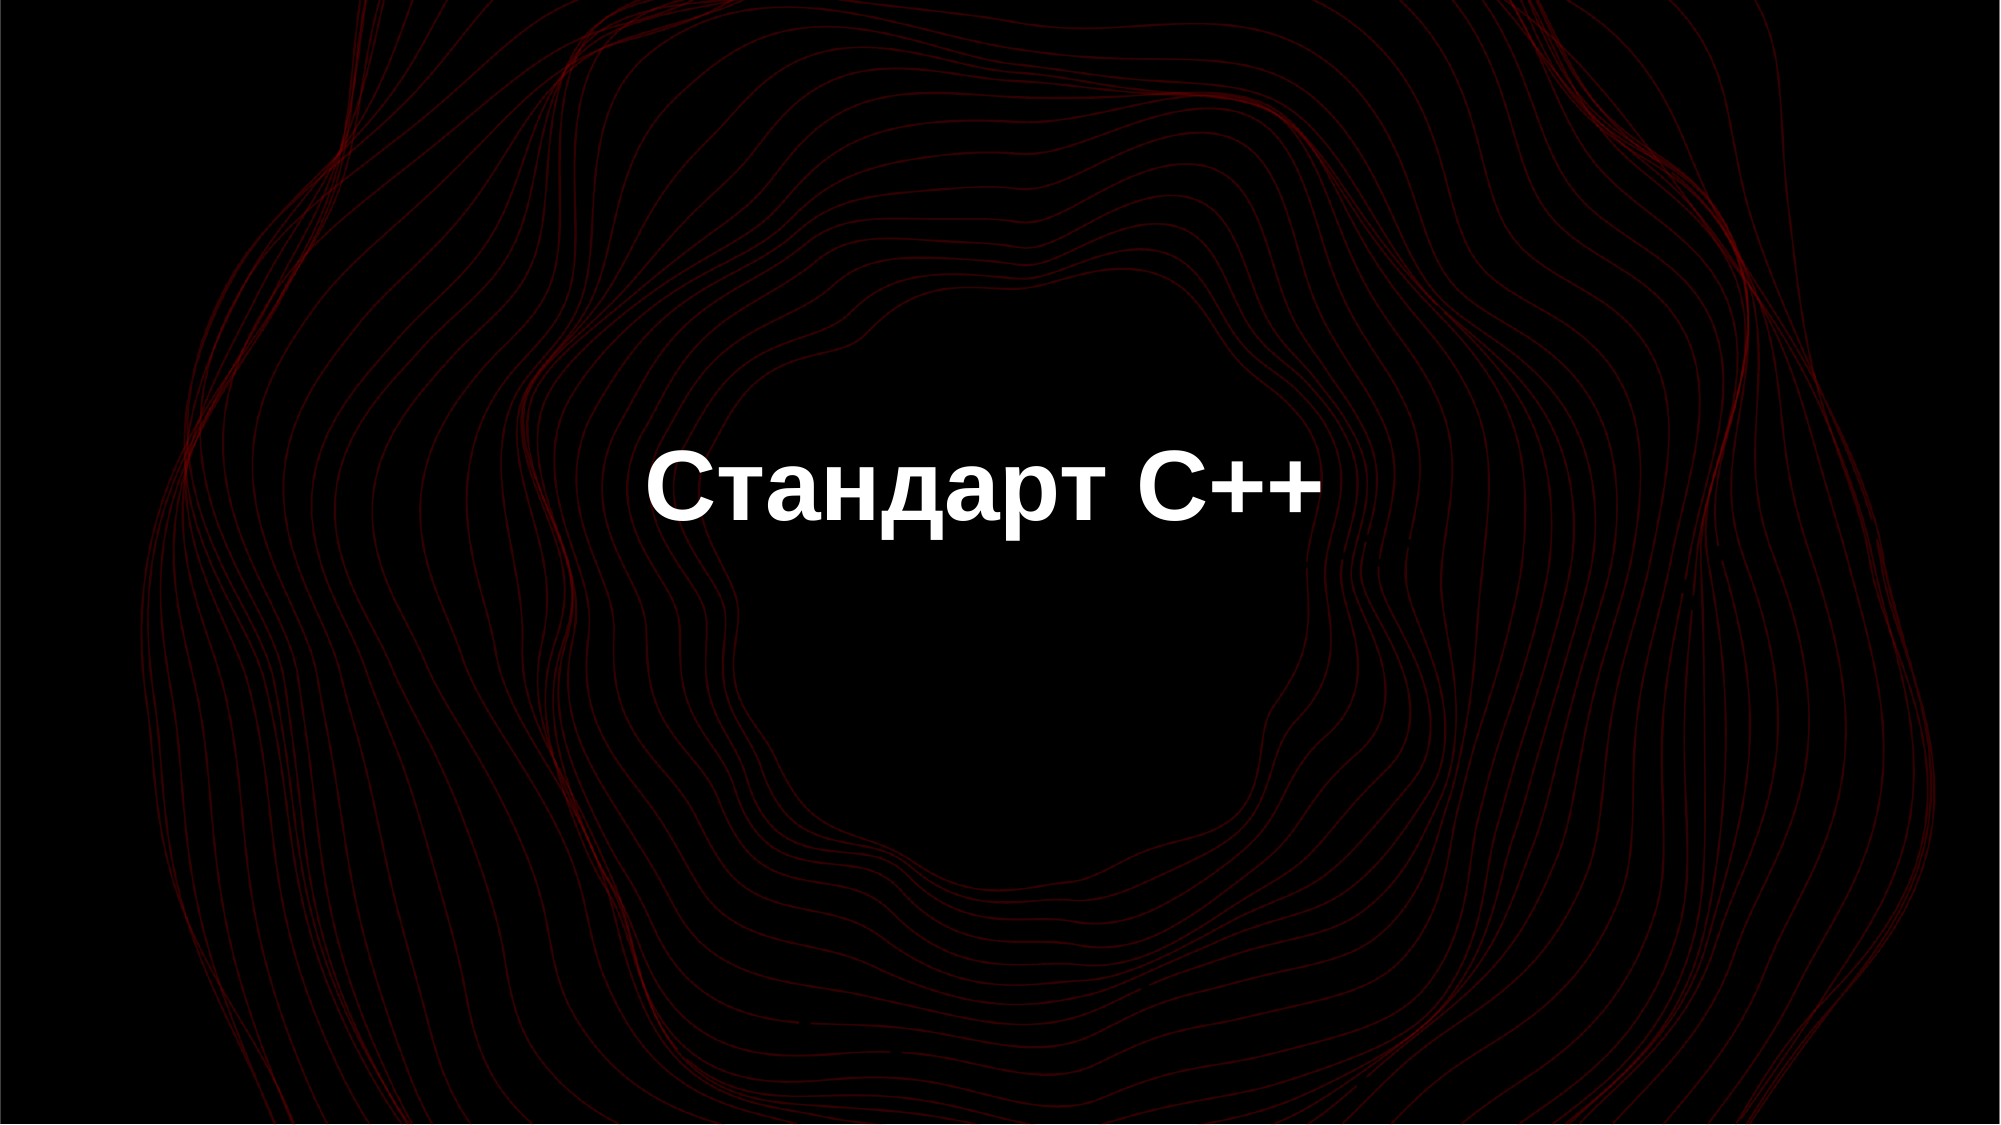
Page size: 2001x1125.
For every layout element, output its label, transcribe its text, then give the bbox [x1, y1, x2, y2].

title Стандарт C++ [136, 431, 1862, 543]
picture [0, 0, 2001, 1125]
